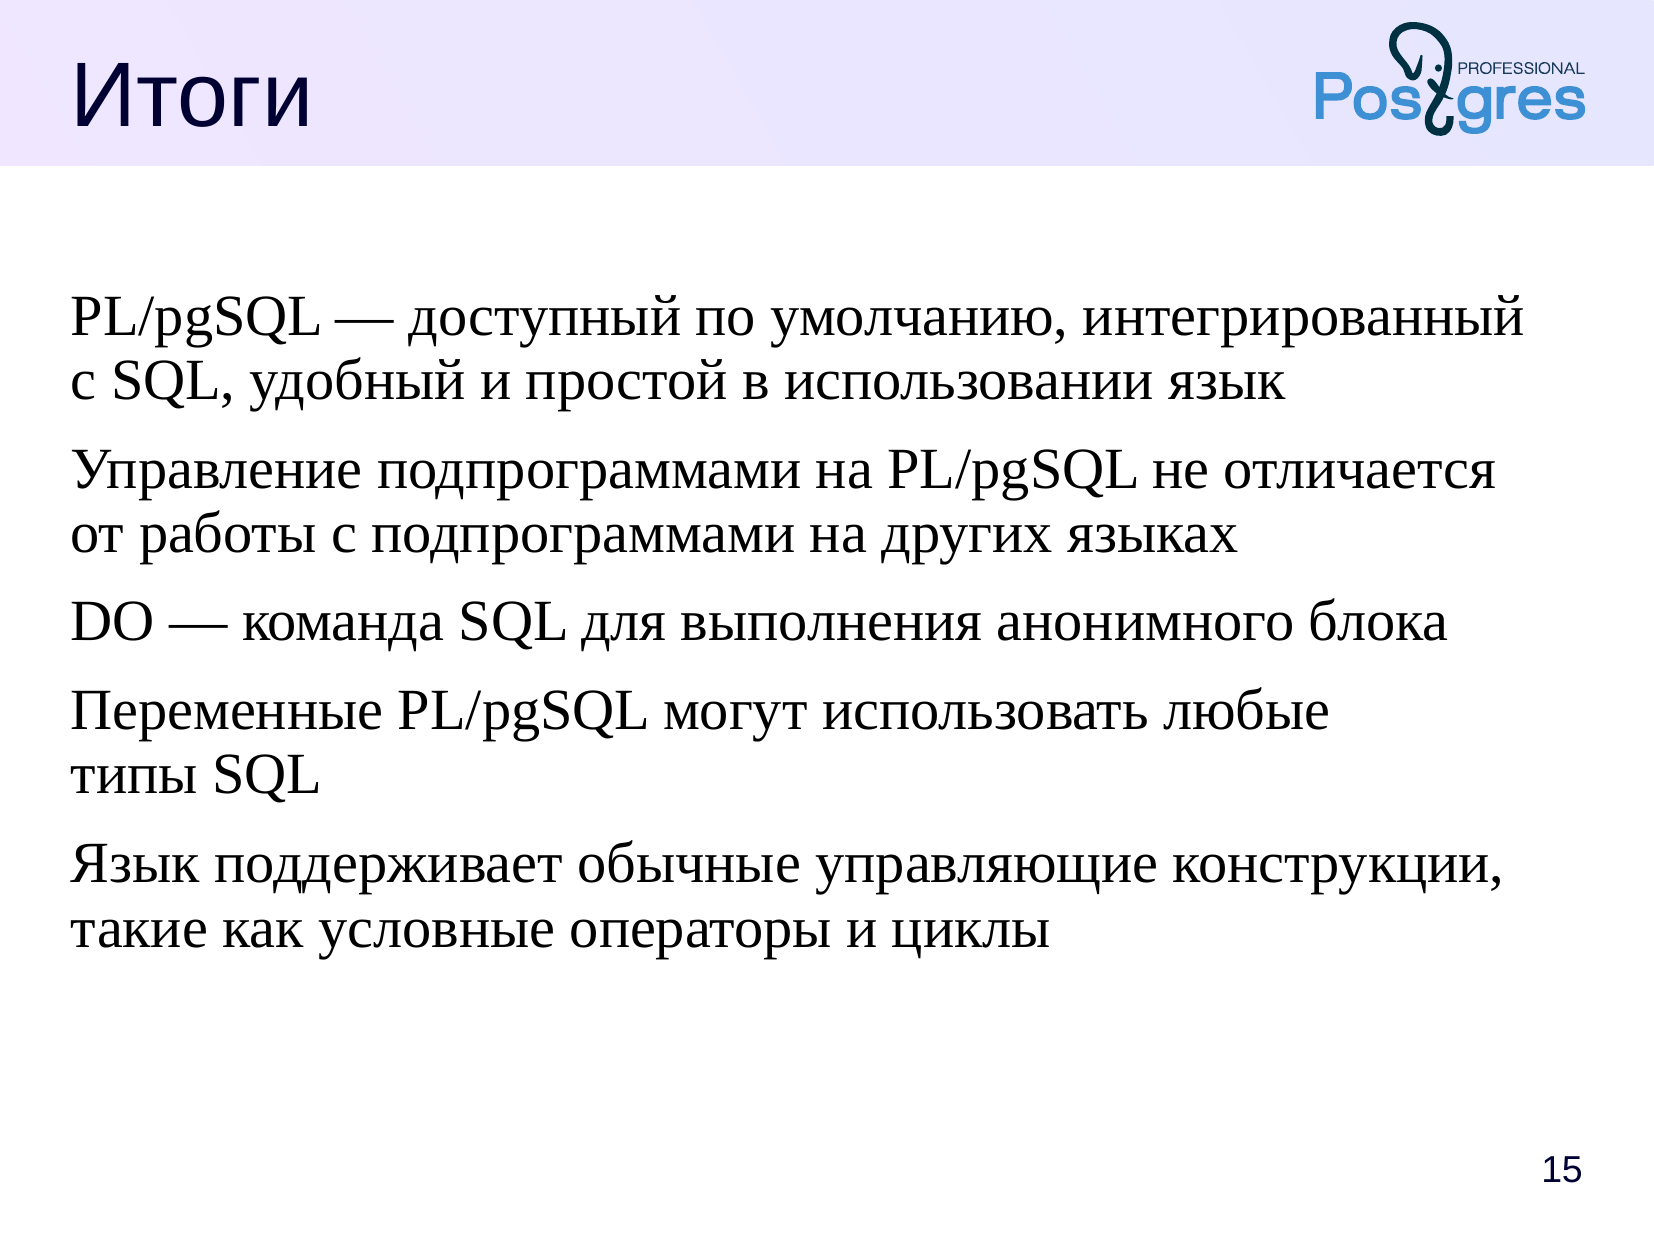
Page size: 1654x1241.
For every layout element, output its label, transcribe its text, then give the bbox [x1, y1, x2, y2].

list PL/pgSQL — доступный по умолчанию, интегрированный с SQL, удобный и простой в использовании язык Управление подпрограммами на PL/pgSQL не отличается от работы с подпрограммами на других языках DO — команда SQL для выполнения анонимного блока Переменные PL/pgSQL могут использовать любые типы SQL Язык поддерживает обычные управляющие конструкции, такие как условные операторы и циклы [70, 283, 1583, 1134]
title Итоги [70, 43, 1241, 147]
